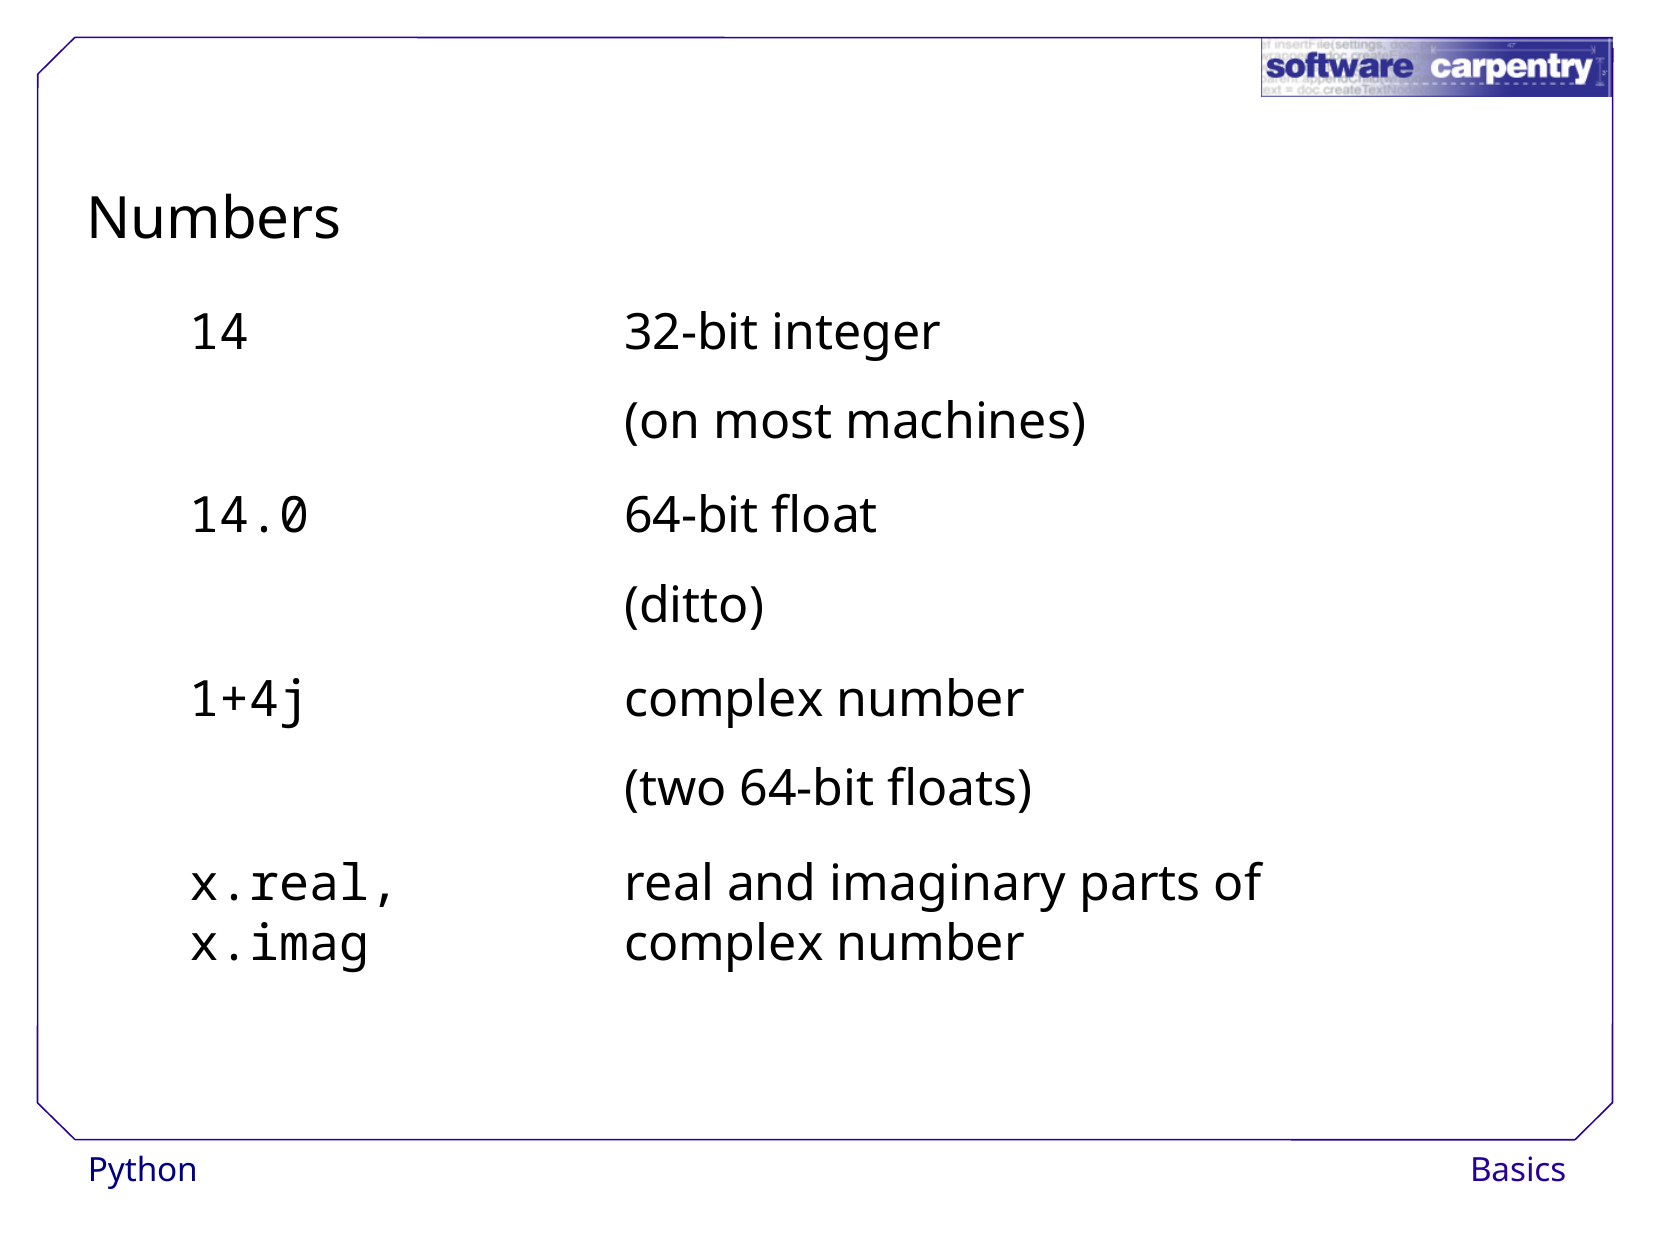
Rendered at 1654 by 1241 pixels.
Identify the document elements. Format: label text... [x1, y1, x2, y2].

table_cell 1+4j [175, 659, 609, 843]
table_cell x.real, x.imag [175, 843, 609, 1026]
table_cell 64-bit float (ditto) [609, 475, 1365, 659]
table_cell real and imaginary parts of complex number [609, 843, 1365, 1026]
table_cell complex number (two 64-bit floats) [609, 659, 1365, 843]
table_header 32-bit integer (on most machines) [609, 291, 1365, 475]
table_cell 14.0 [175, 475, 609, 659]
table_header 14 [175, 291, 609, 475]
text_box Numbers [71, 138, 507, 259]
picture [1261, 39, 1613, 97]
